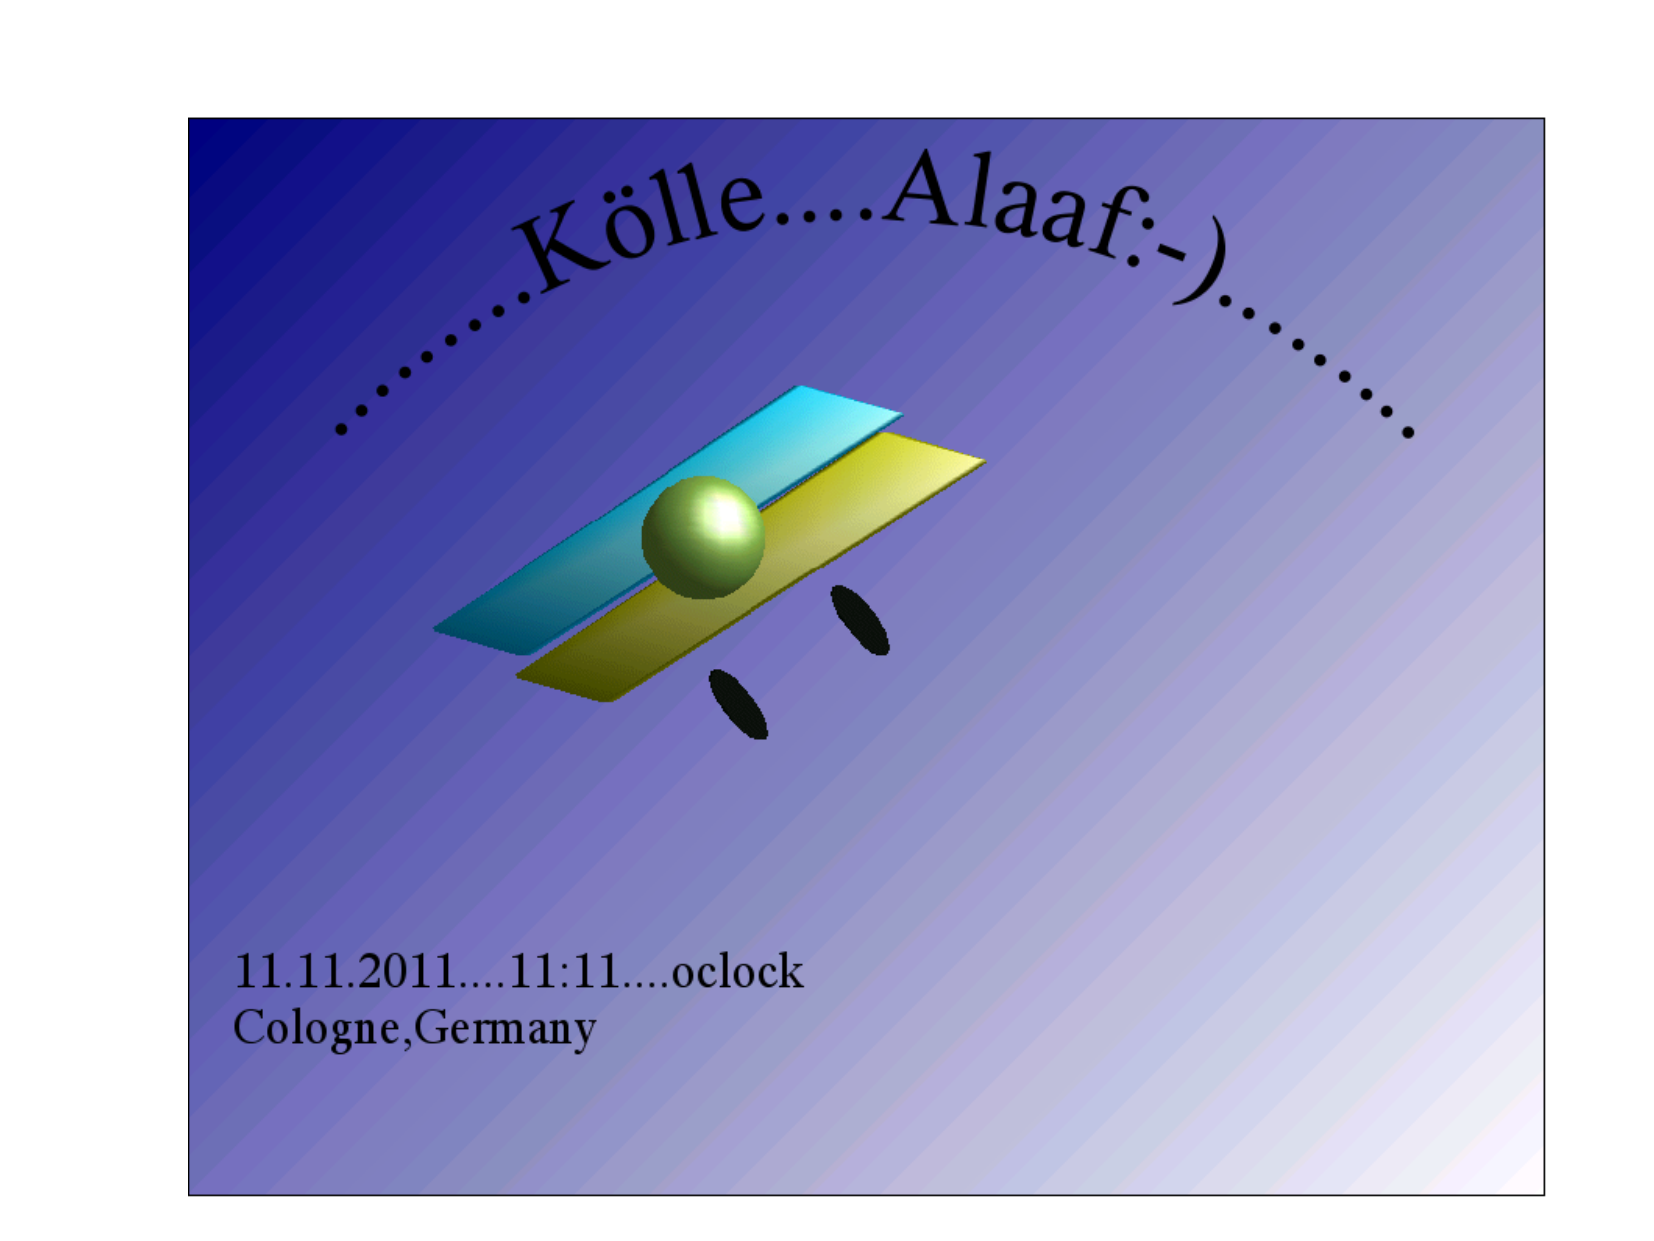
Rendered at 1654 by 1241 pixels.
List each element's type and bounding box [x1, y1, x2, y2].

picture [188, 82, 1547, 1198]
